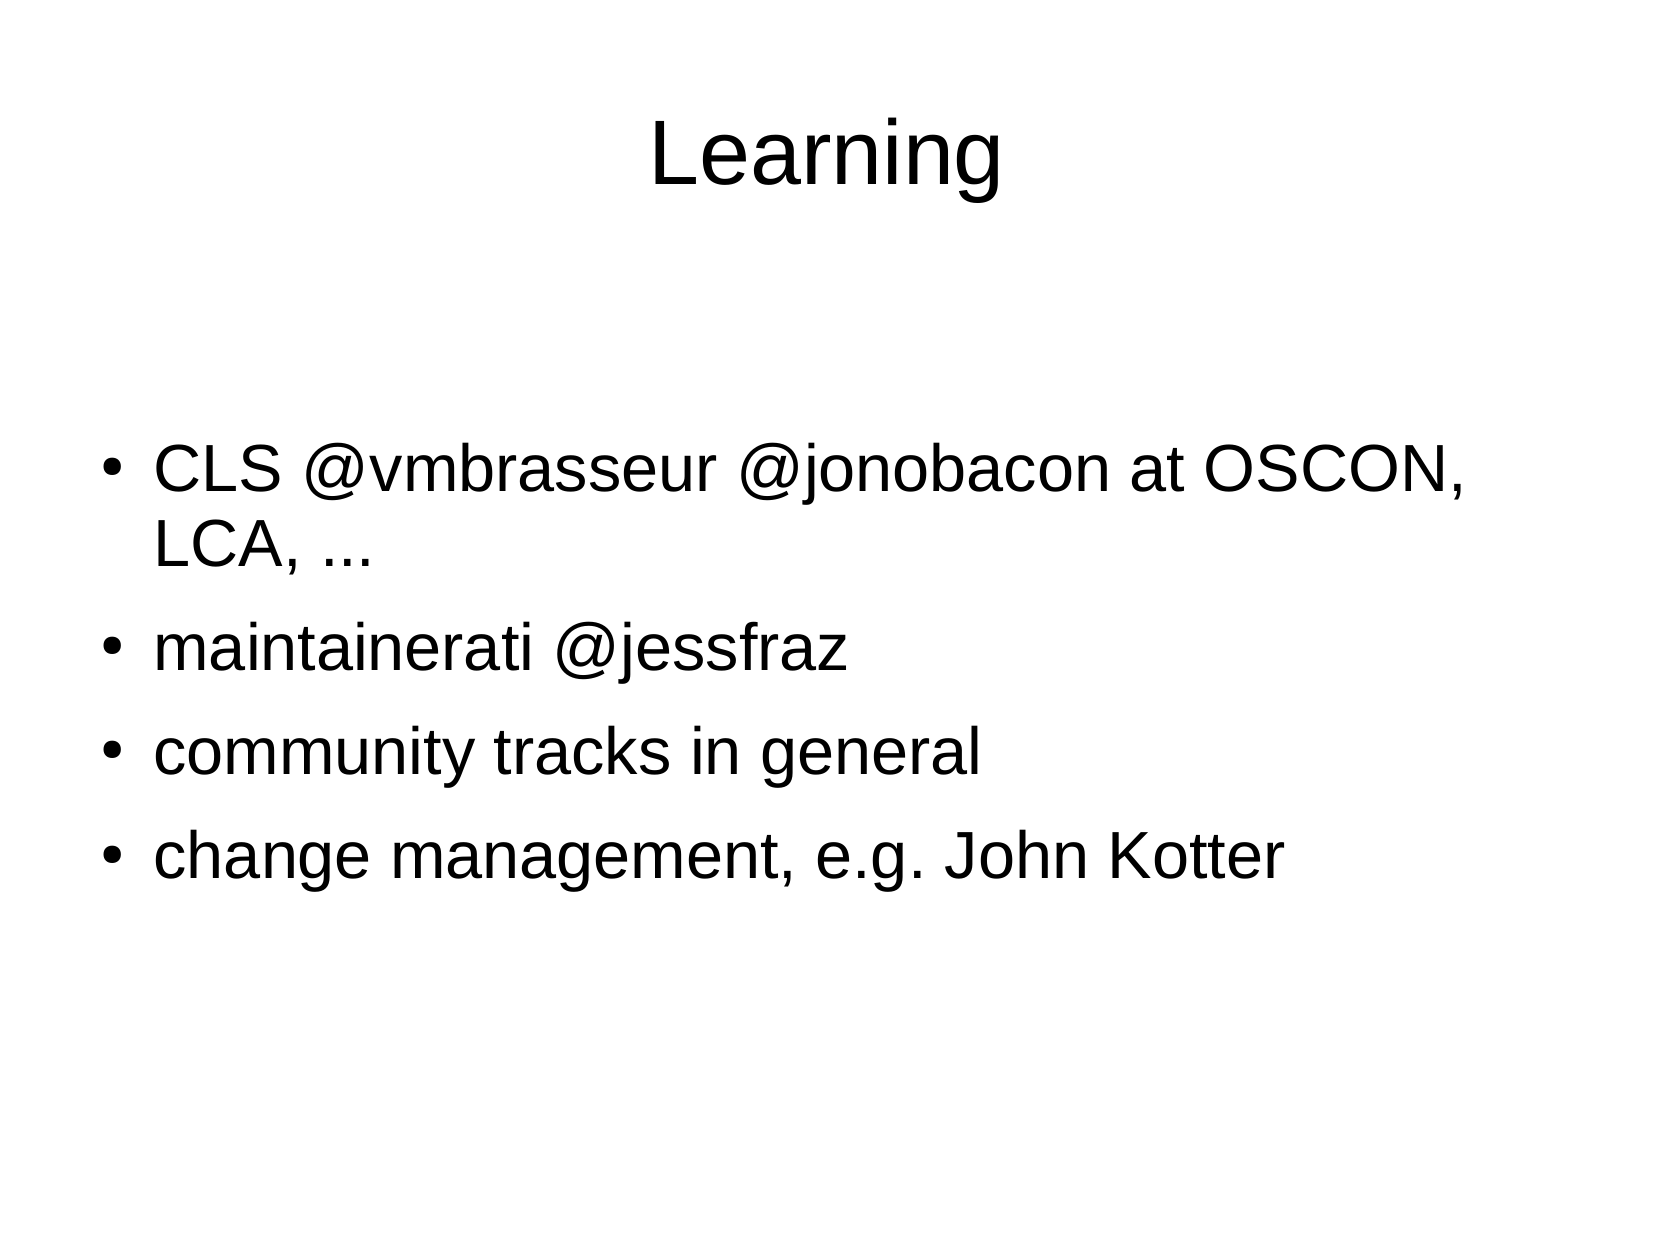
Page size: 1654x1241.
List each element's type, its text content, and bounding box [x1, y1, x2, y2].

list CLS @vmbrasseur @jonobacon at OSCON, LCA, ... maintainerati @jessfraz community tracks in general change management, e.g. John Kotter [82, 431, 1571, 1021]
title Learning [82, 49, 1571, 257]
